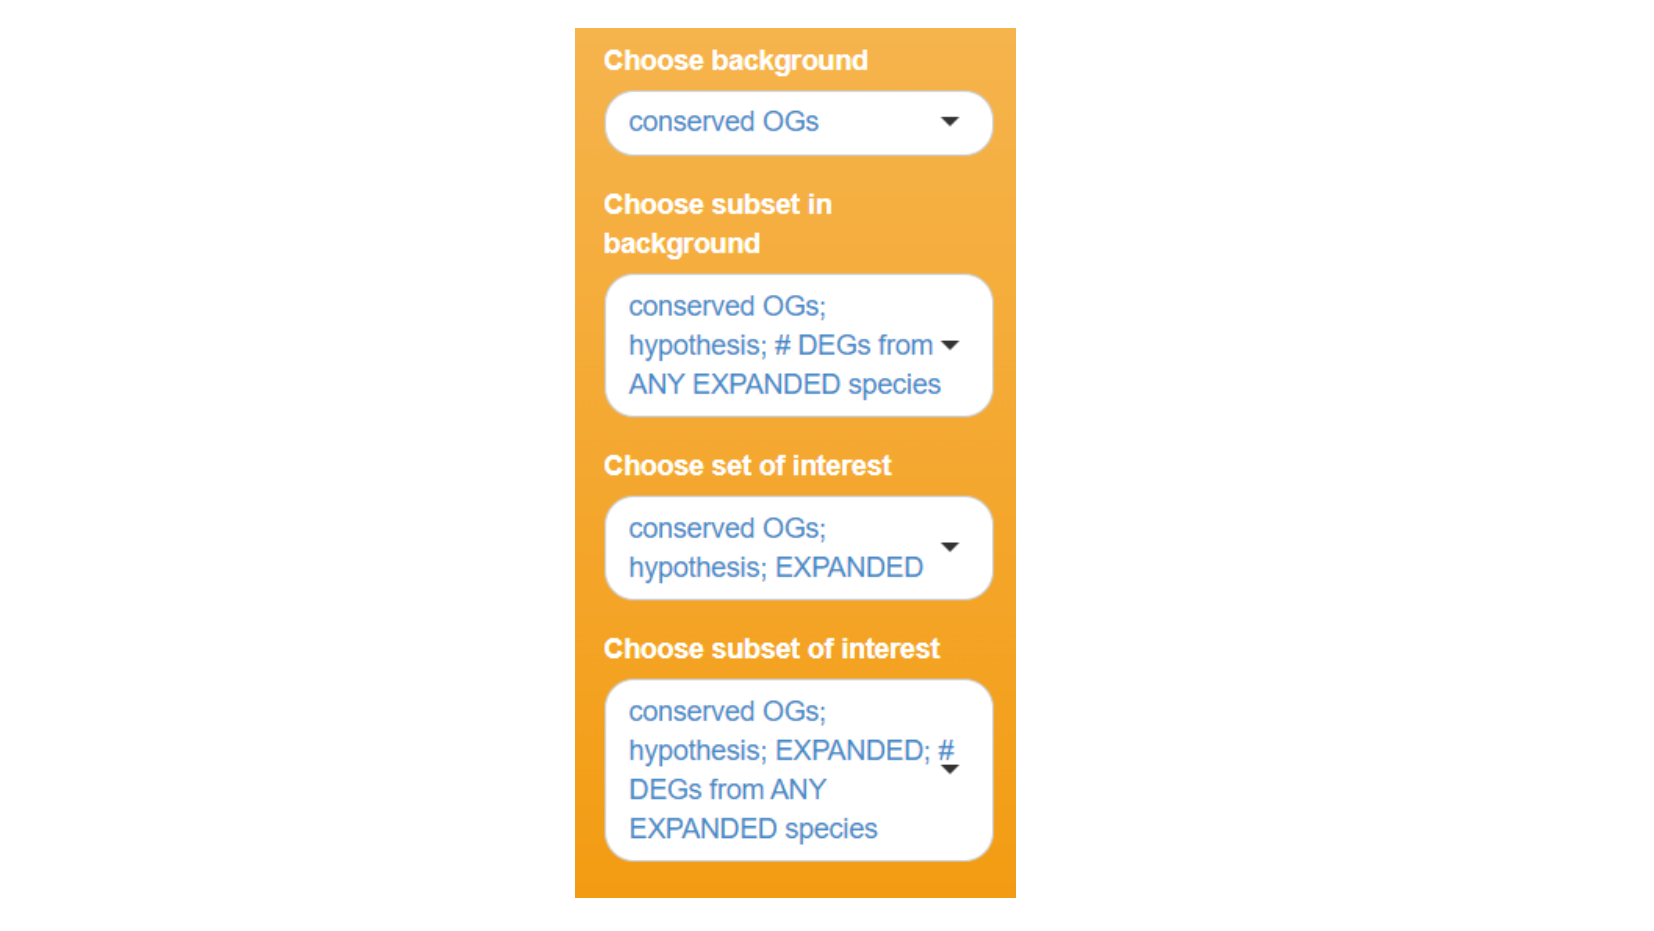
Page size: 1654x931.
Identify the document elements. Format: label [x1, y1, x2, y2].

picture [575, 28, 1016, 898]
